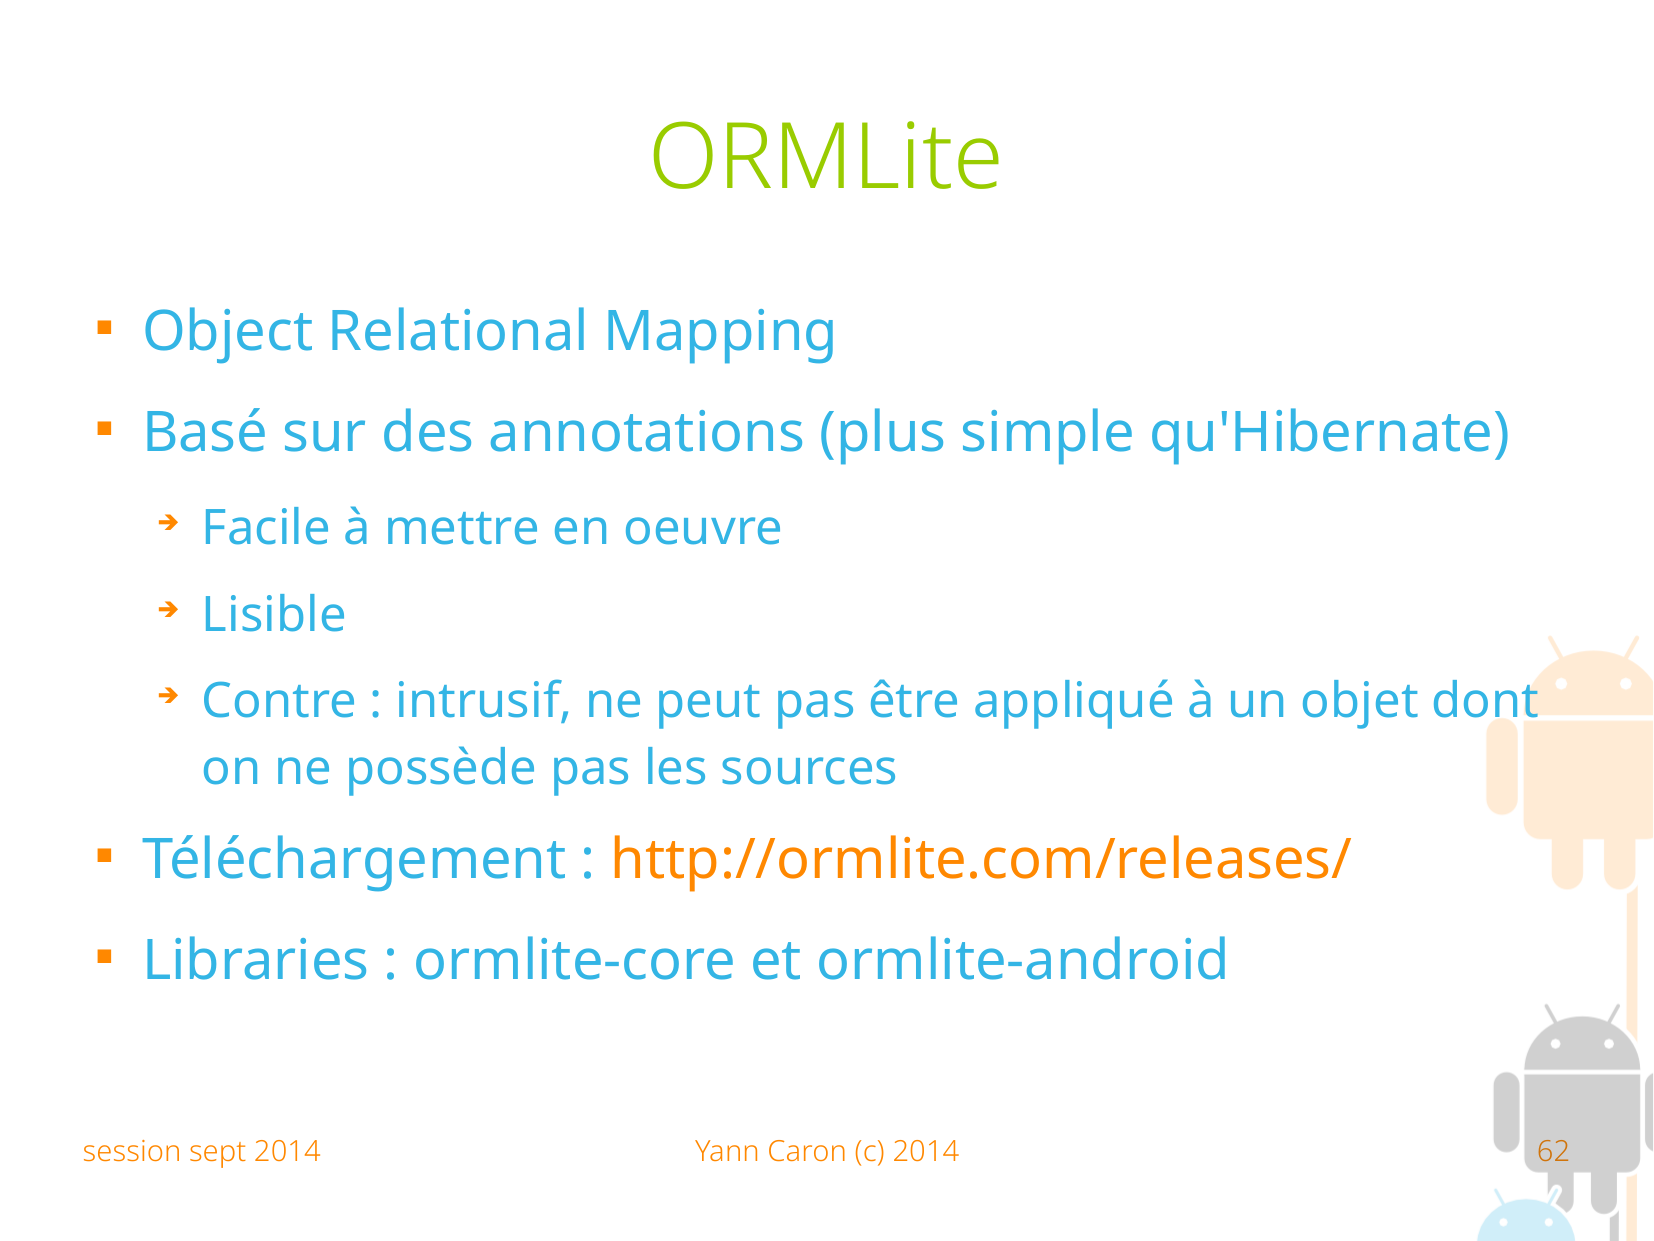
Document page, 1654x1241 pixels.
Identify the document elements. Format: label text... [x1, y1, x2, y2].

picture [240, 423, 1654, 1241]
title ORMLite [82, 49, 1571, 257]
list Object Relational Mapping Basé sur des annotations (plus simple qu'Hibernate) Facile à mettre en oeuvre Lisible Contre : intrusif, ne peut pas être appliqué à un objet dont on ne possède pas les sources Téléchargement : http://ormlite.com/releases/ Libraries : ormlite-core et ormlite-android [82, 290, 1571, 1010]
